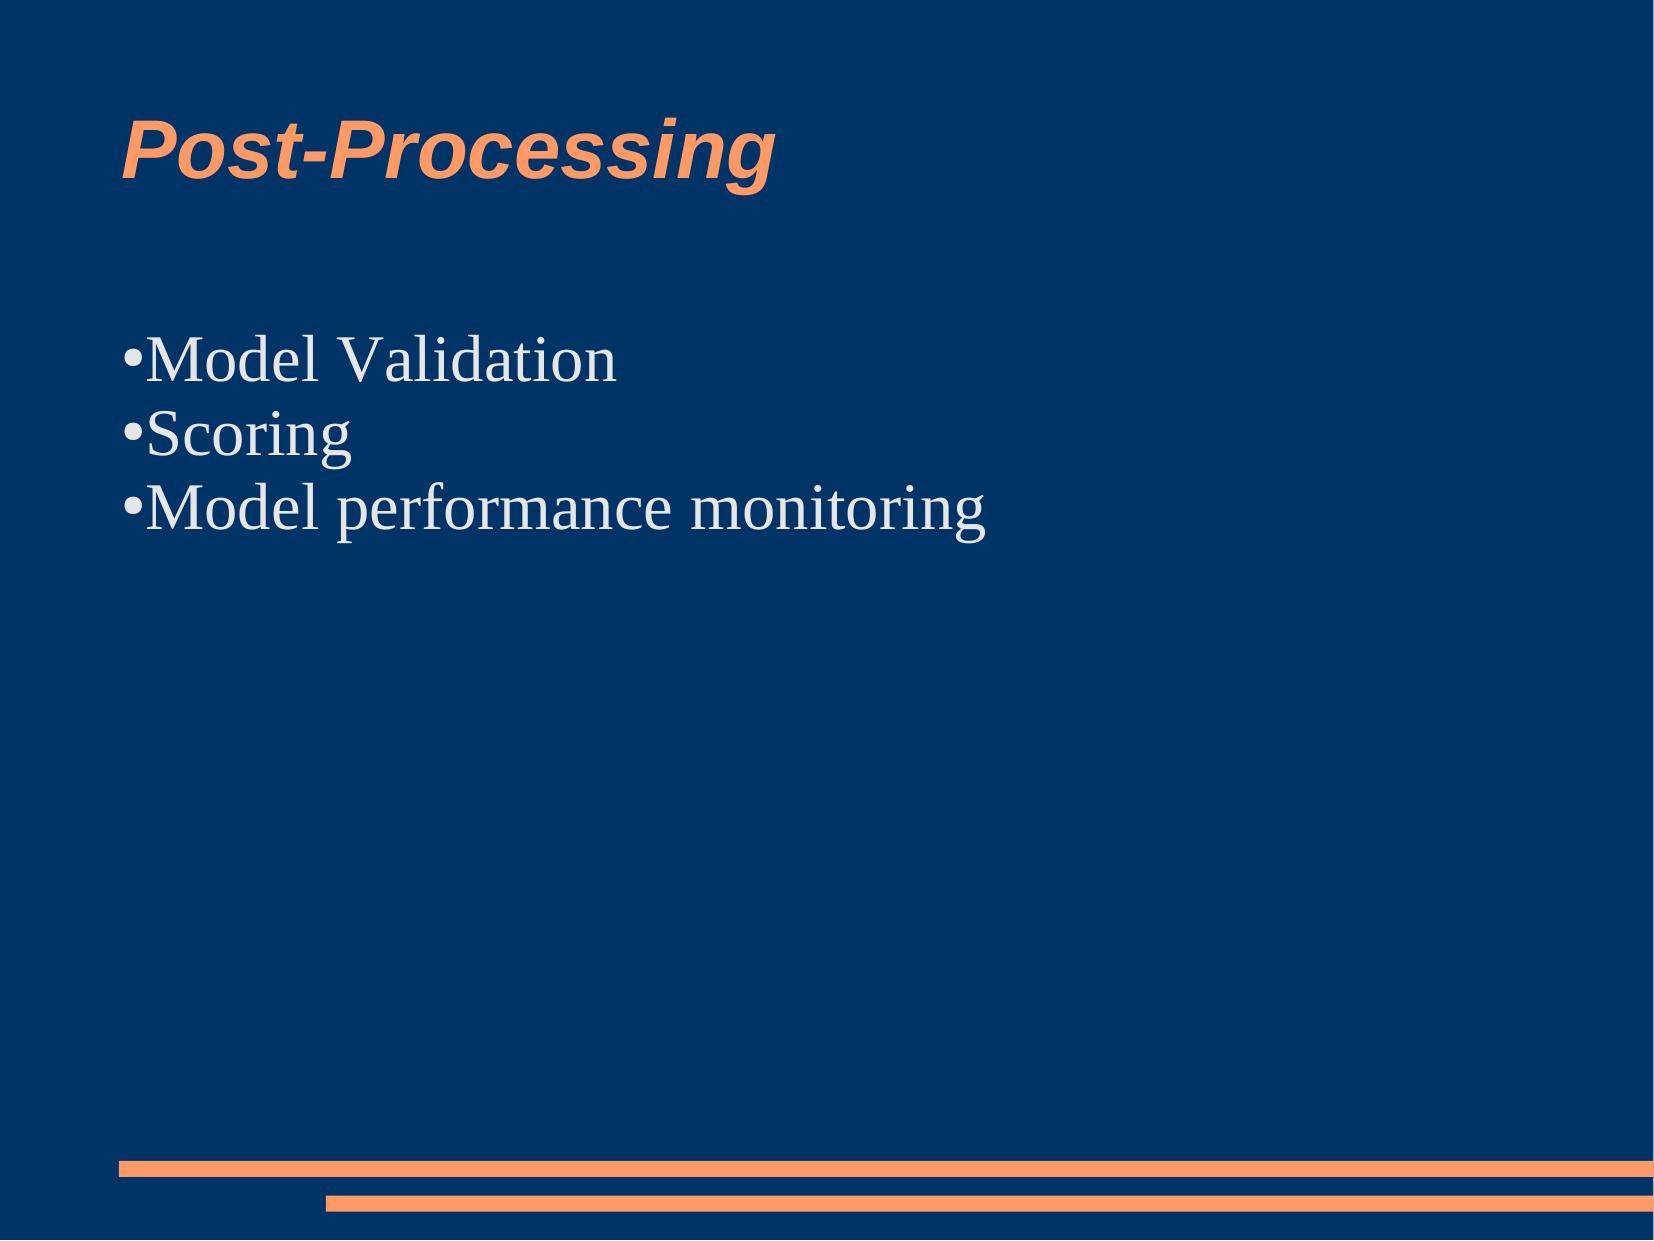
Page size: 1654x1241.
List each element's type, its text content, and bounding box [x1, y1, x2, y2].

title Post-Processing [121, 46, 1534, 254]
list Model Validation Scoring Model performance monitoring [121, 322, 1561, 1042]
